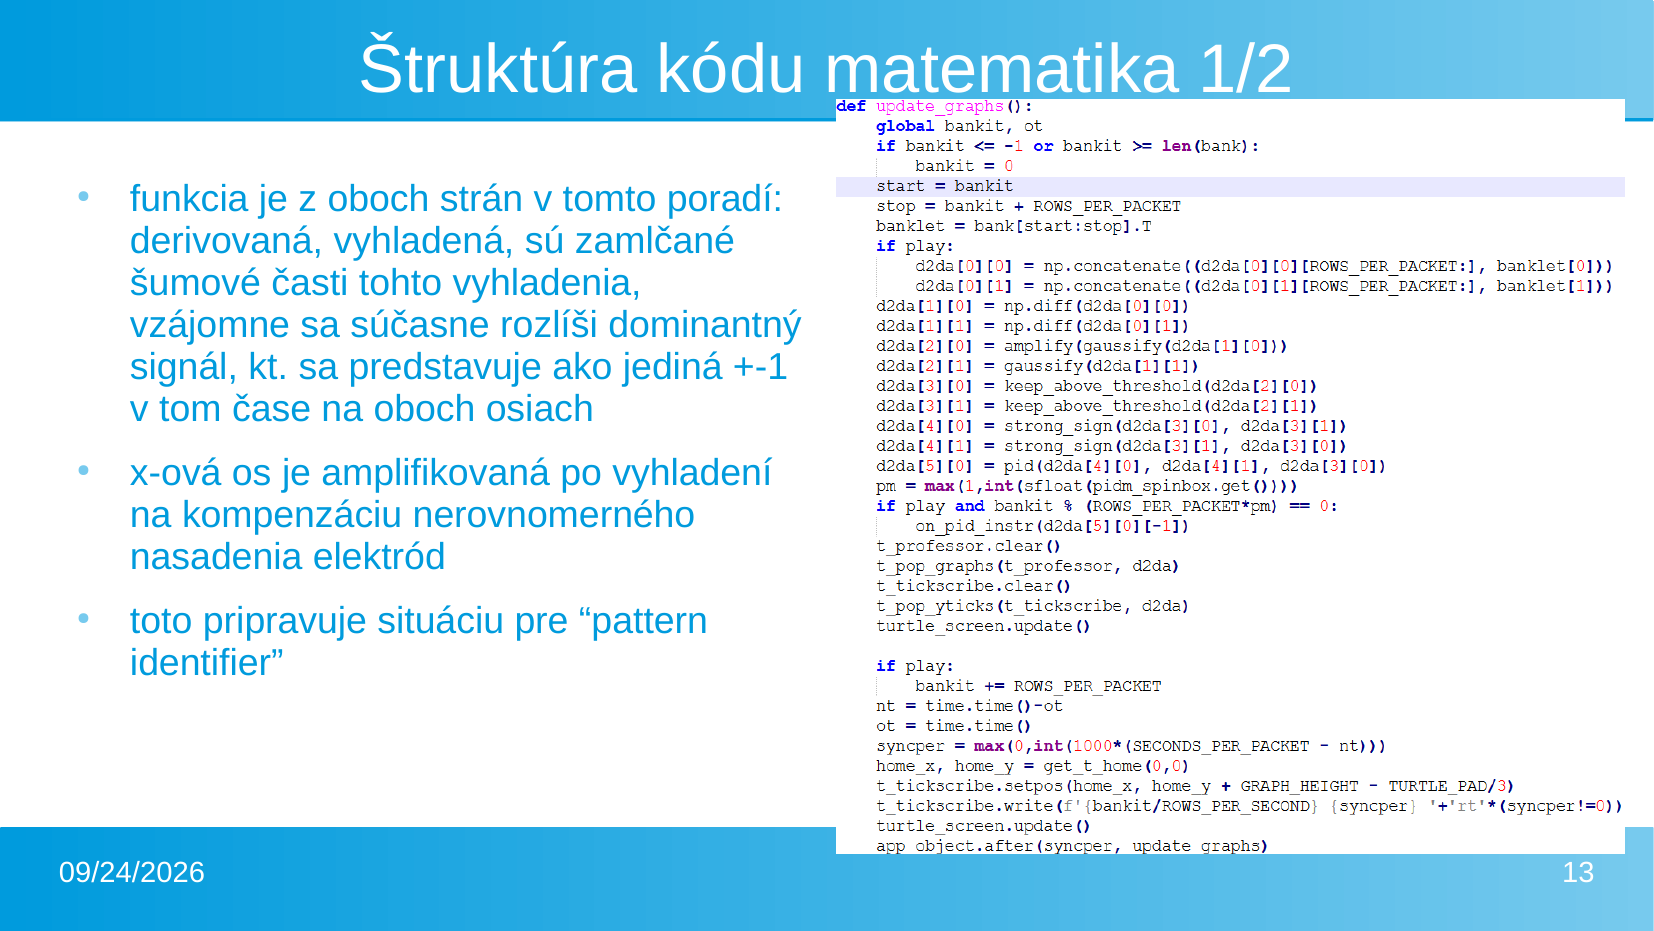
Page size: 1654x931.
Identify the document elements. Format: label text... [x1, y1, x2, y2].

title Štruktúra kódu matematika 1/2 [59, 29, 1595, 108]
picture [836, 99, 1625, 854]
list funkcia je z oboch strán v tomto poradí: derivovaná, vyhladená, sú zamlčané šumové časti tohto vyhladenia, vzájomne sa súčasne rozlíši dominantný signál, kt. sa predstavuje ako jediná +-1 v tom čase na oboch osiach x-ová os je amplifikovaná po vyhladení na kompenzáciu nerovnomerného nasadenia elektród toto pripravuje situáciu pre “pattern identifier” [59, 177, 809, 768]
